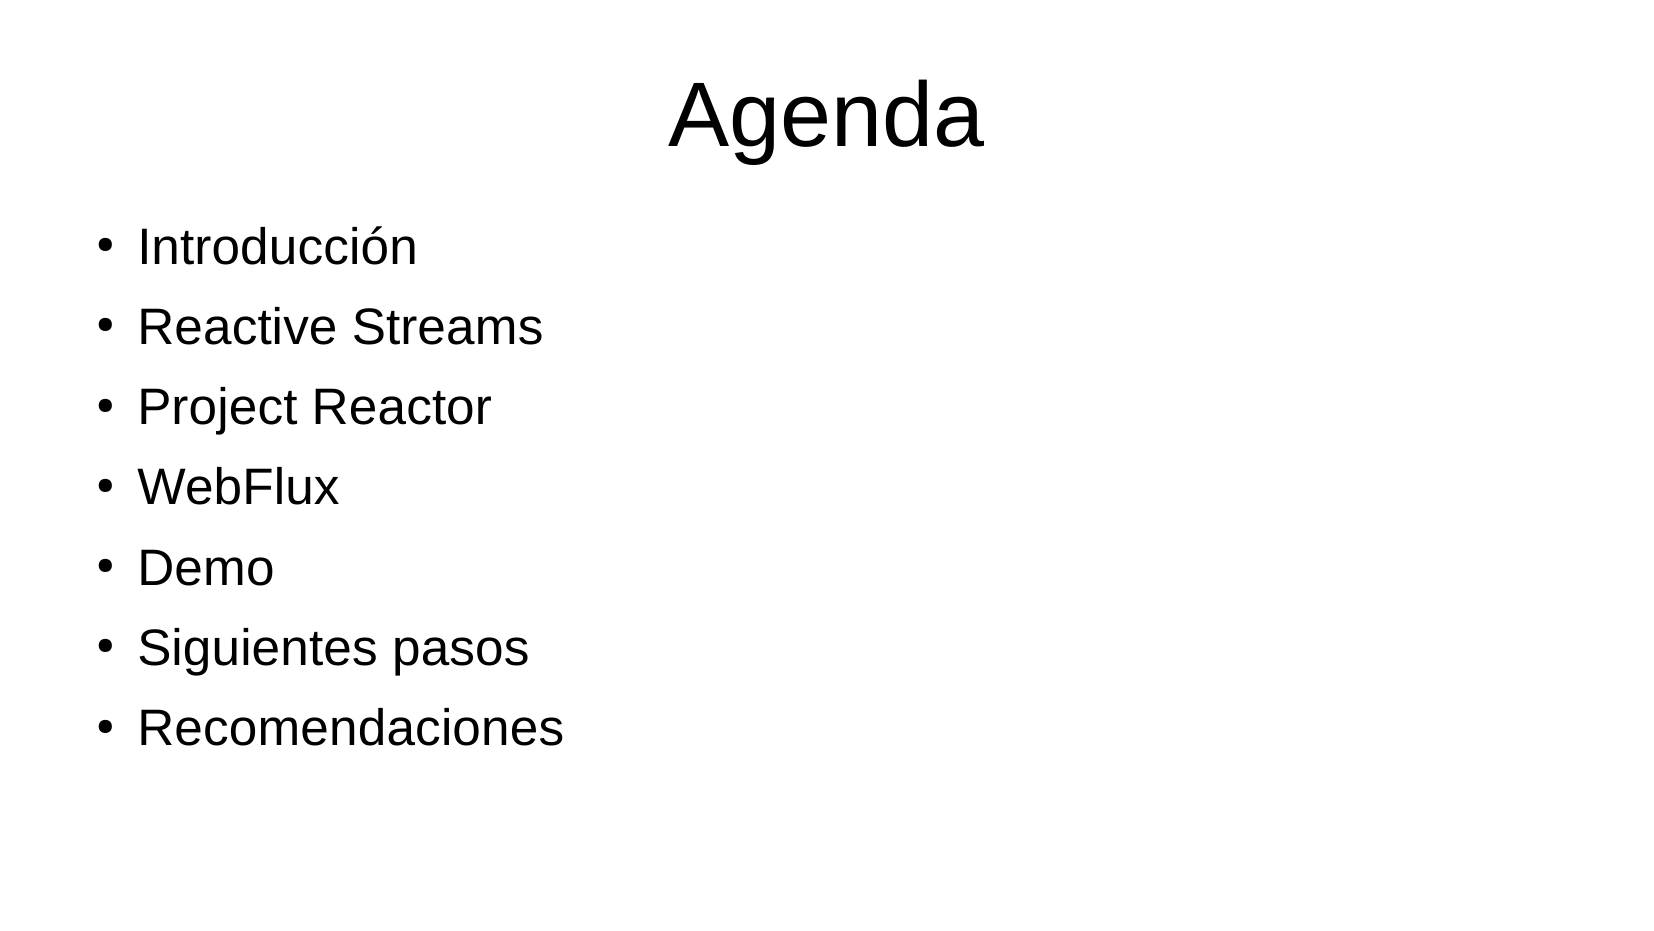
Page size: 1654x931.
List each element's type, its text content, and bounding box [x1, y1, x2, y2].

list Introducción Reactive Streams Project Reactor WebFlux Demo Siguientes pasos Recomendaciones [82, 217, 1571, 758]
title Agenda [82, 37, 1571, 193]
